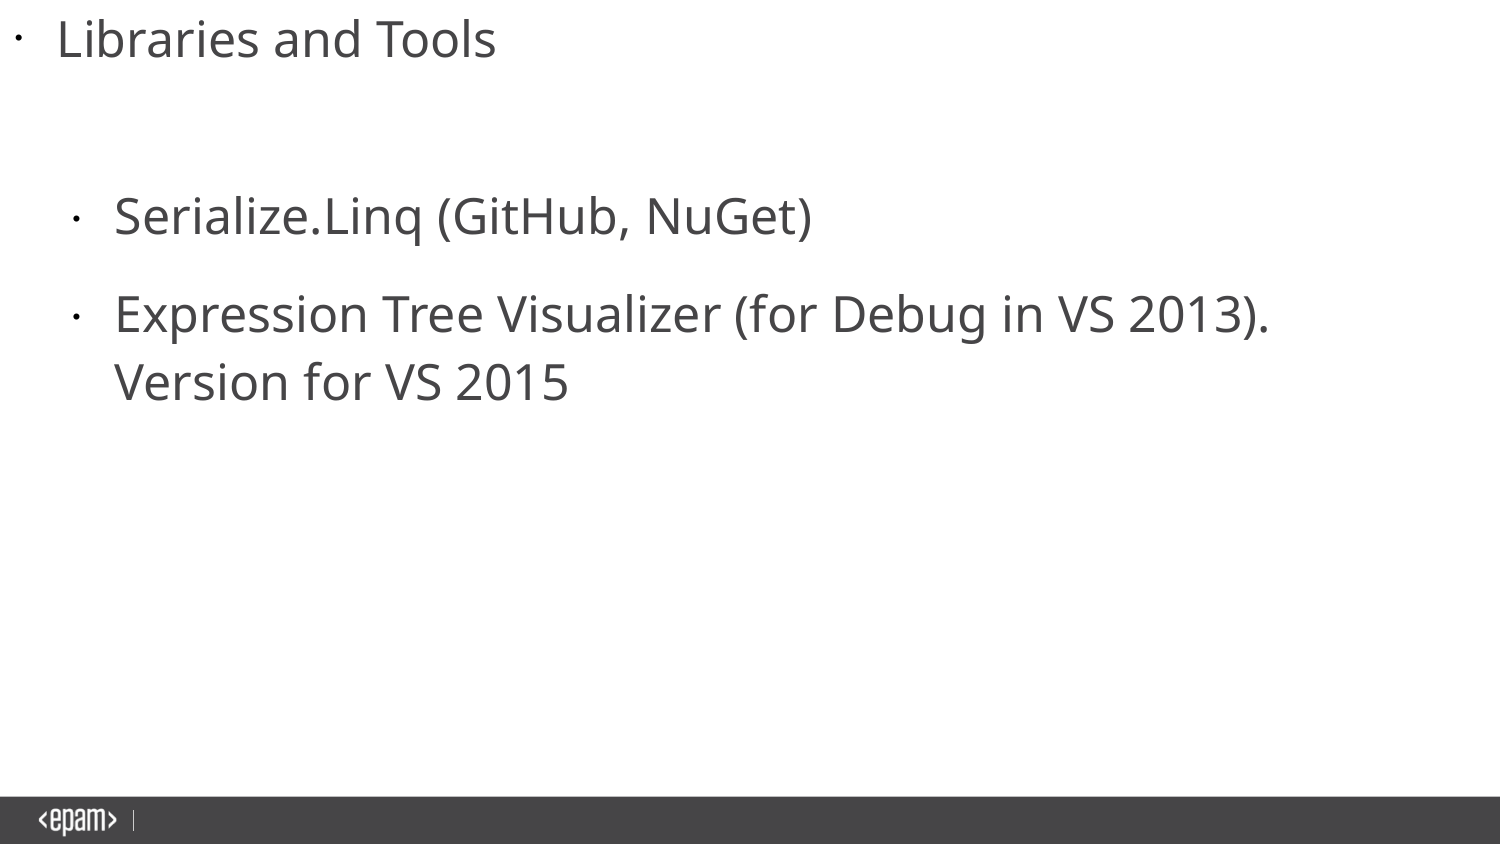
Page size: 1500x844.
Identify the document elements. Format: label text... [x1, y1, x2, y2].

list Libraries and Tools [0, 0, 1500, 115]
list Serialize.Linq (GitHub, NuGet) Expression Tree Visualizer (for Debug in VS 2013). Version for VS 2015 [57, 177, 1425, 733]
picture [38, 808, 117, 837]
